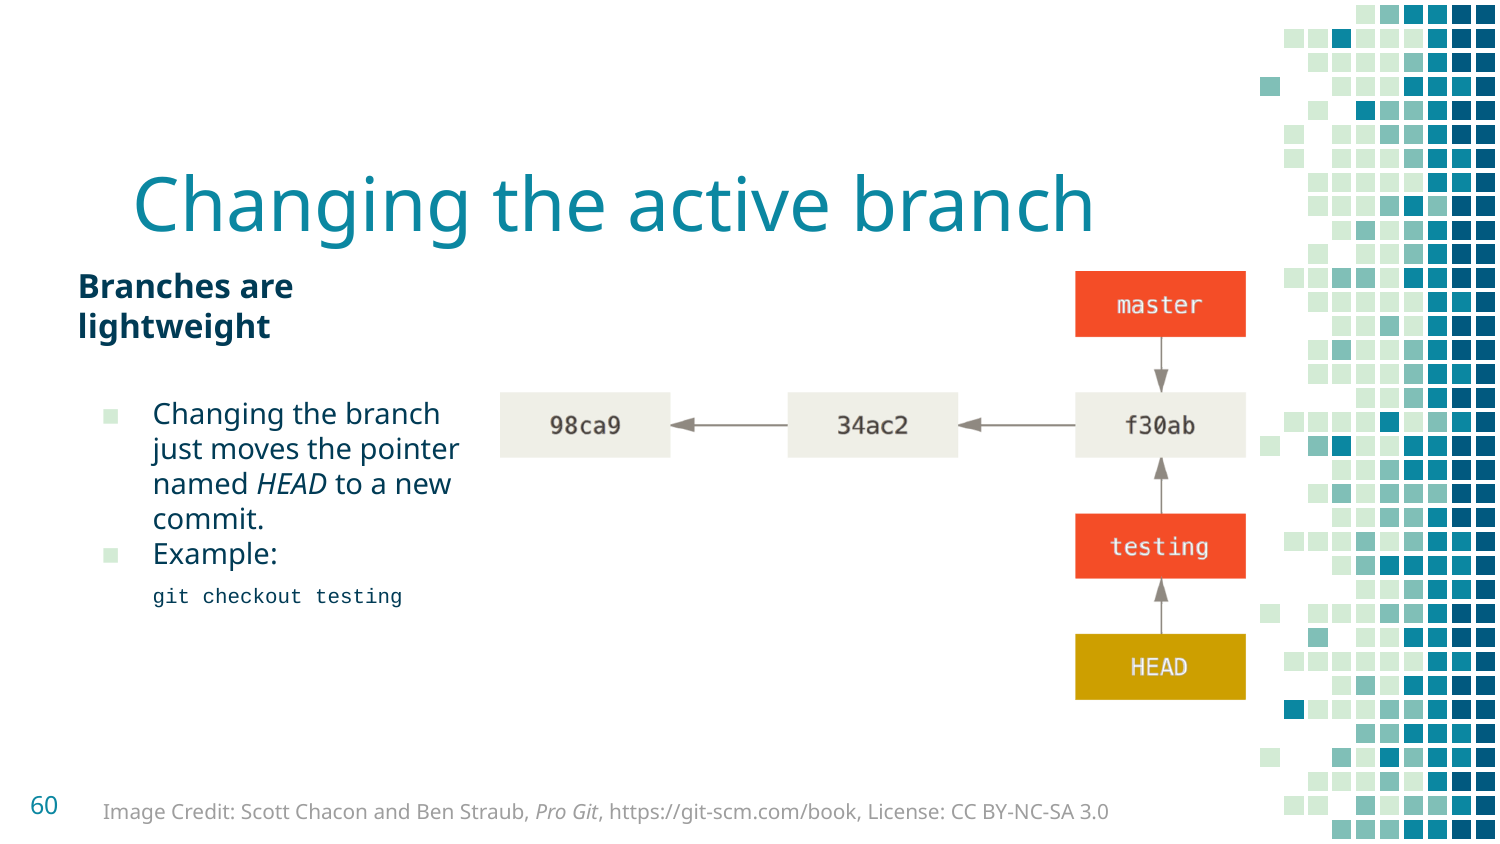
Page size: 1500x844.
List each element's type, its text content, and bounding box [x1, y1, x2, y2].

picture [500, 271, 1247, 701]
list Branches are lightweight Changing the branch just moves the pointer named HEAD to a new commit. Example: git checkout testing [62, 250, 476, 758]
title Changing the active branch [117, 121, 1227, 262]
slide_number <number> [15, 774, 105, 839]
text_box Image Credit: Scott Chacon and Ben Straub, Pro Git, https://git-scm.com/book, License: CC BY-NC-SA 3.0 [88, 783, 1171, 839]
